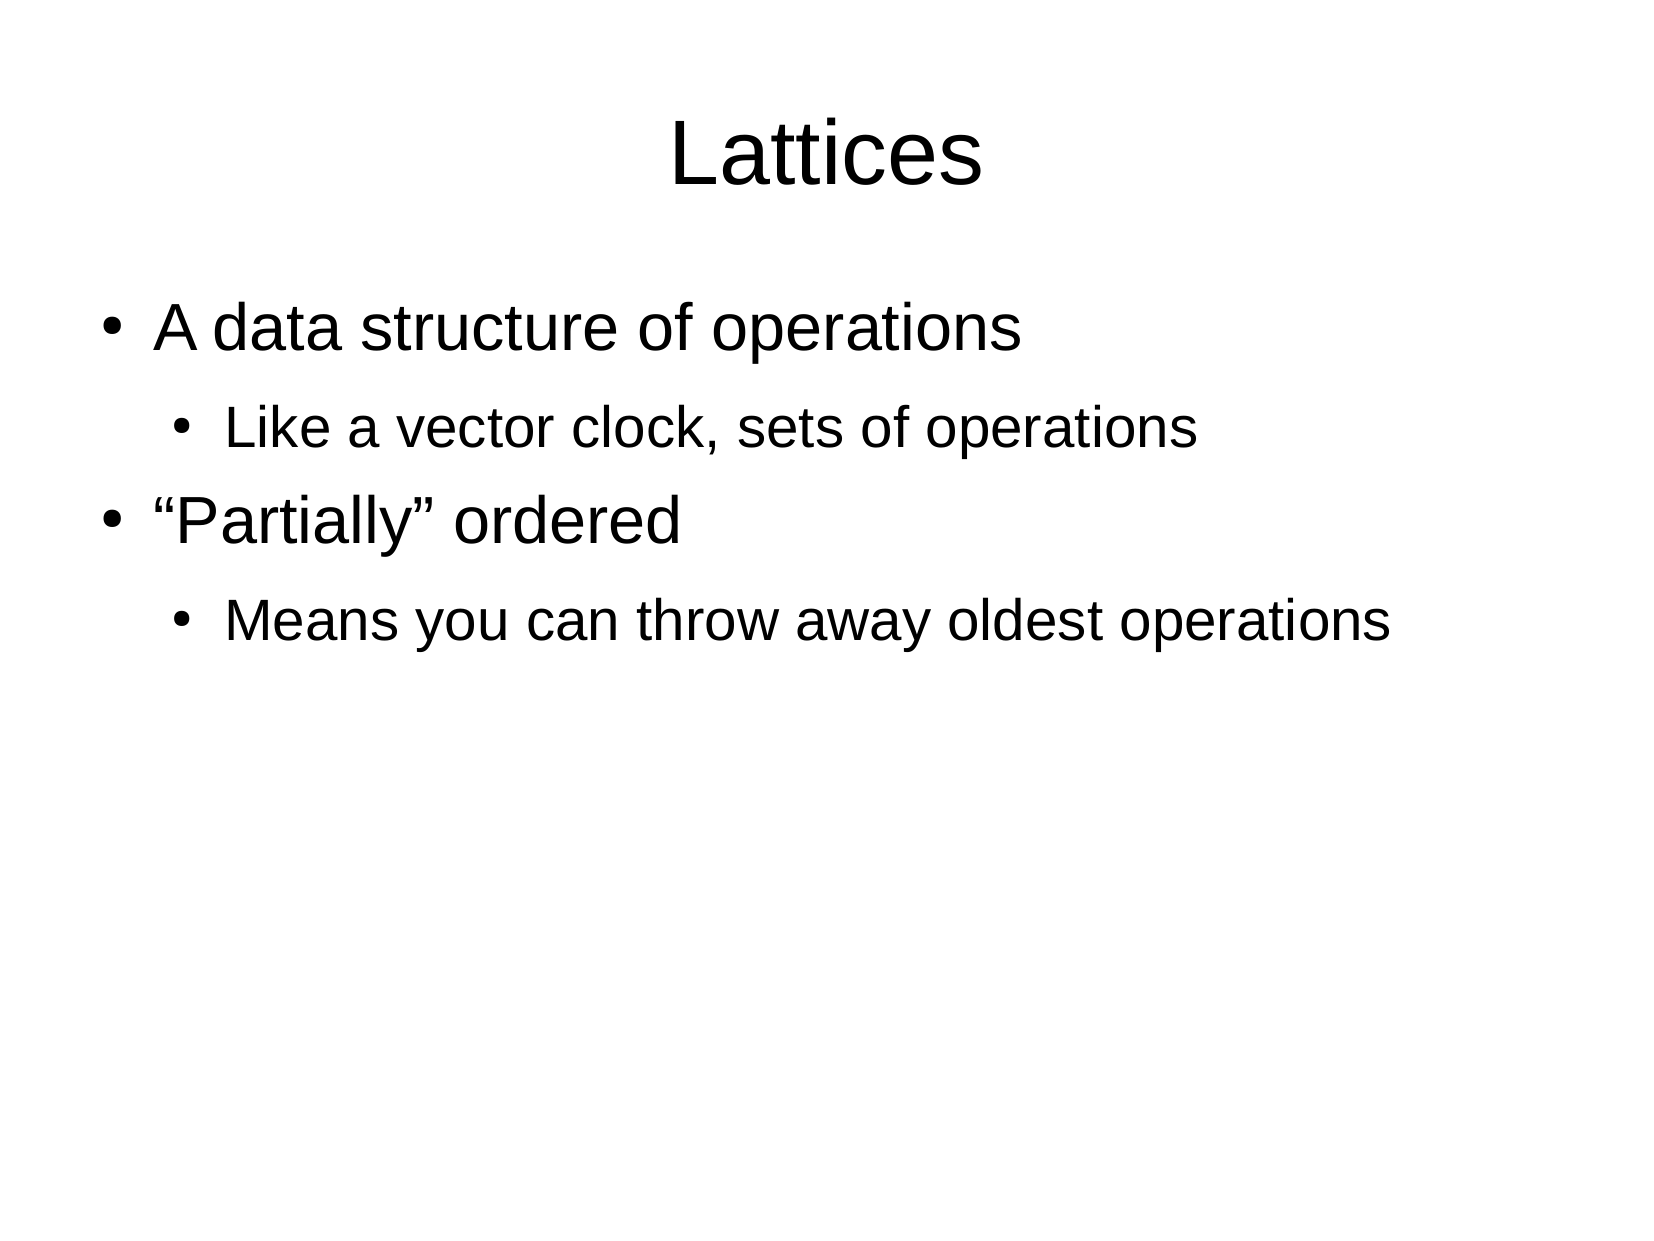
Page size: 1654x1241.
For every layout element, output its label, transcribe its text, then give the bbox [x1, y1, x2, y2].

list A data structure of operations Like a vector clock, sets of operations “Partially” ordered Means you can throw away oldest operations [82, 290, 1571, 1109]
title Lattices [82, 49, 1571, 257]
